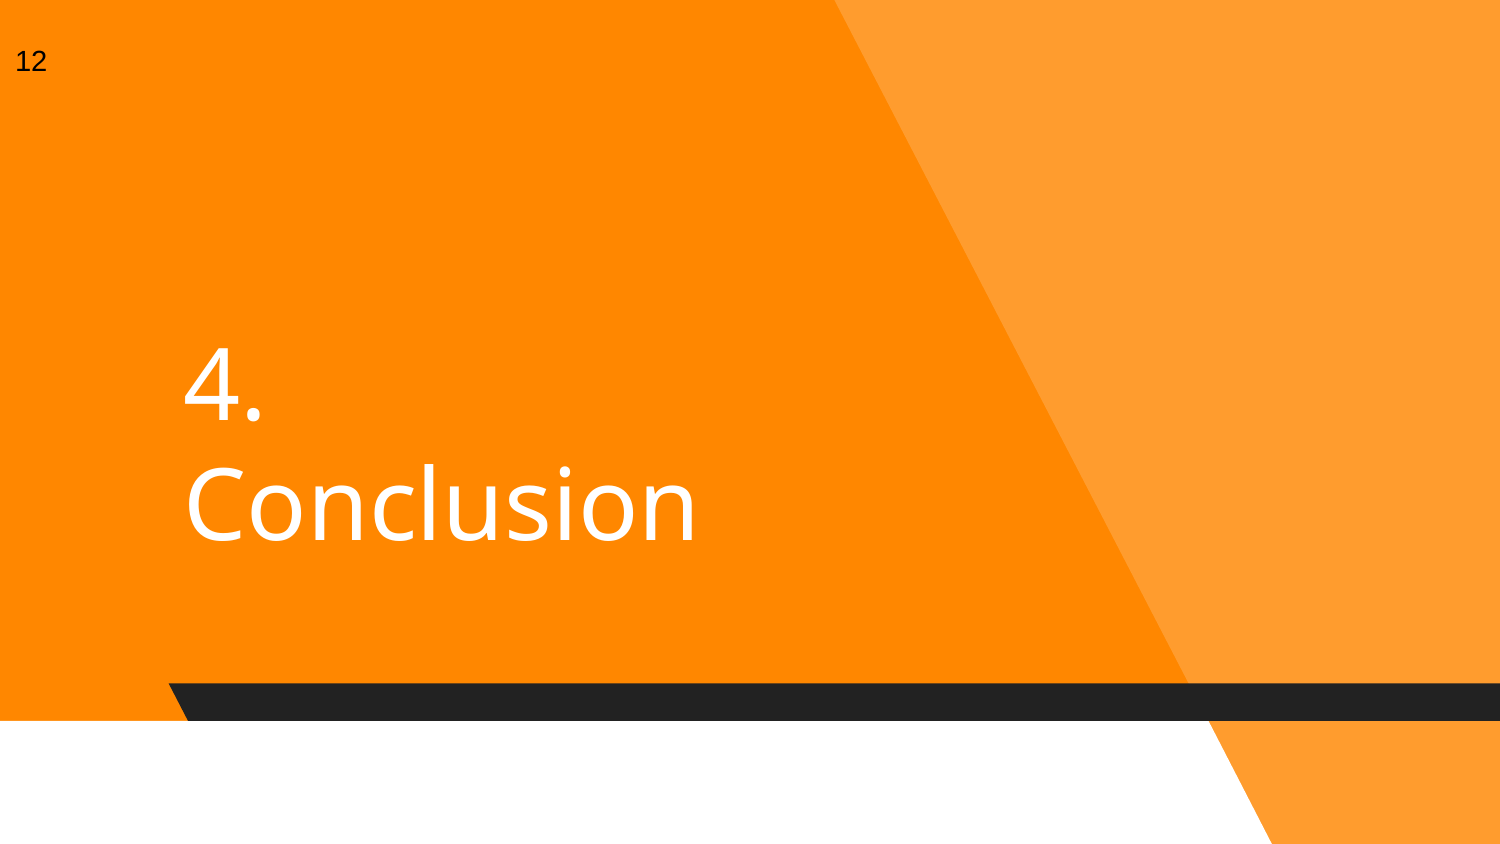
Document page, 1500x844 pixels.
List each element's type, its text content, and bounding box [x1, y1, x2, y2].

title 4. Conclusion [168, 384, 1025, 575]
slide_number <number> [0, 0, 98, 121]
